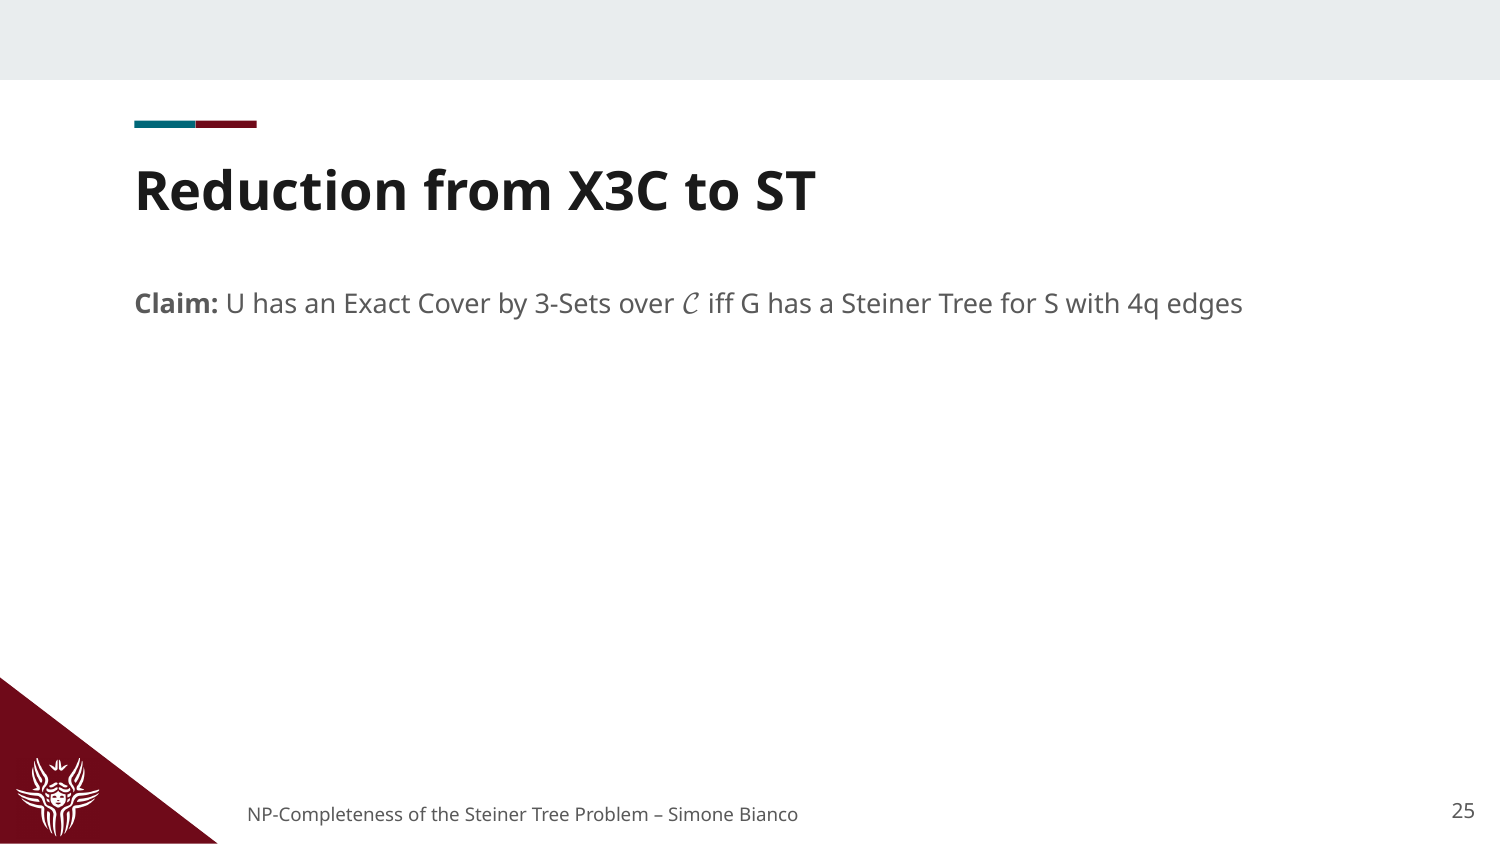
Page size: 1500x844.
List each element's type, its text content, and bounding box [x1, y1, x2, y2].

title Reduction from X3C to ST [119, 141, 1381, 230]
picture [16, 758, 100, 839]
list Claim: U has an Exact Cover by 3-Sets over 𝒞 iff G has a Steiner Tree for S with 4q edges [119, 267, 1418, 638]
subtitle NP-Completeness of the Steiner Tree Problem – Simone Bianco [232, 783, 1193, 839]
slide_number <number> [1400, 779, 1491, 844]
